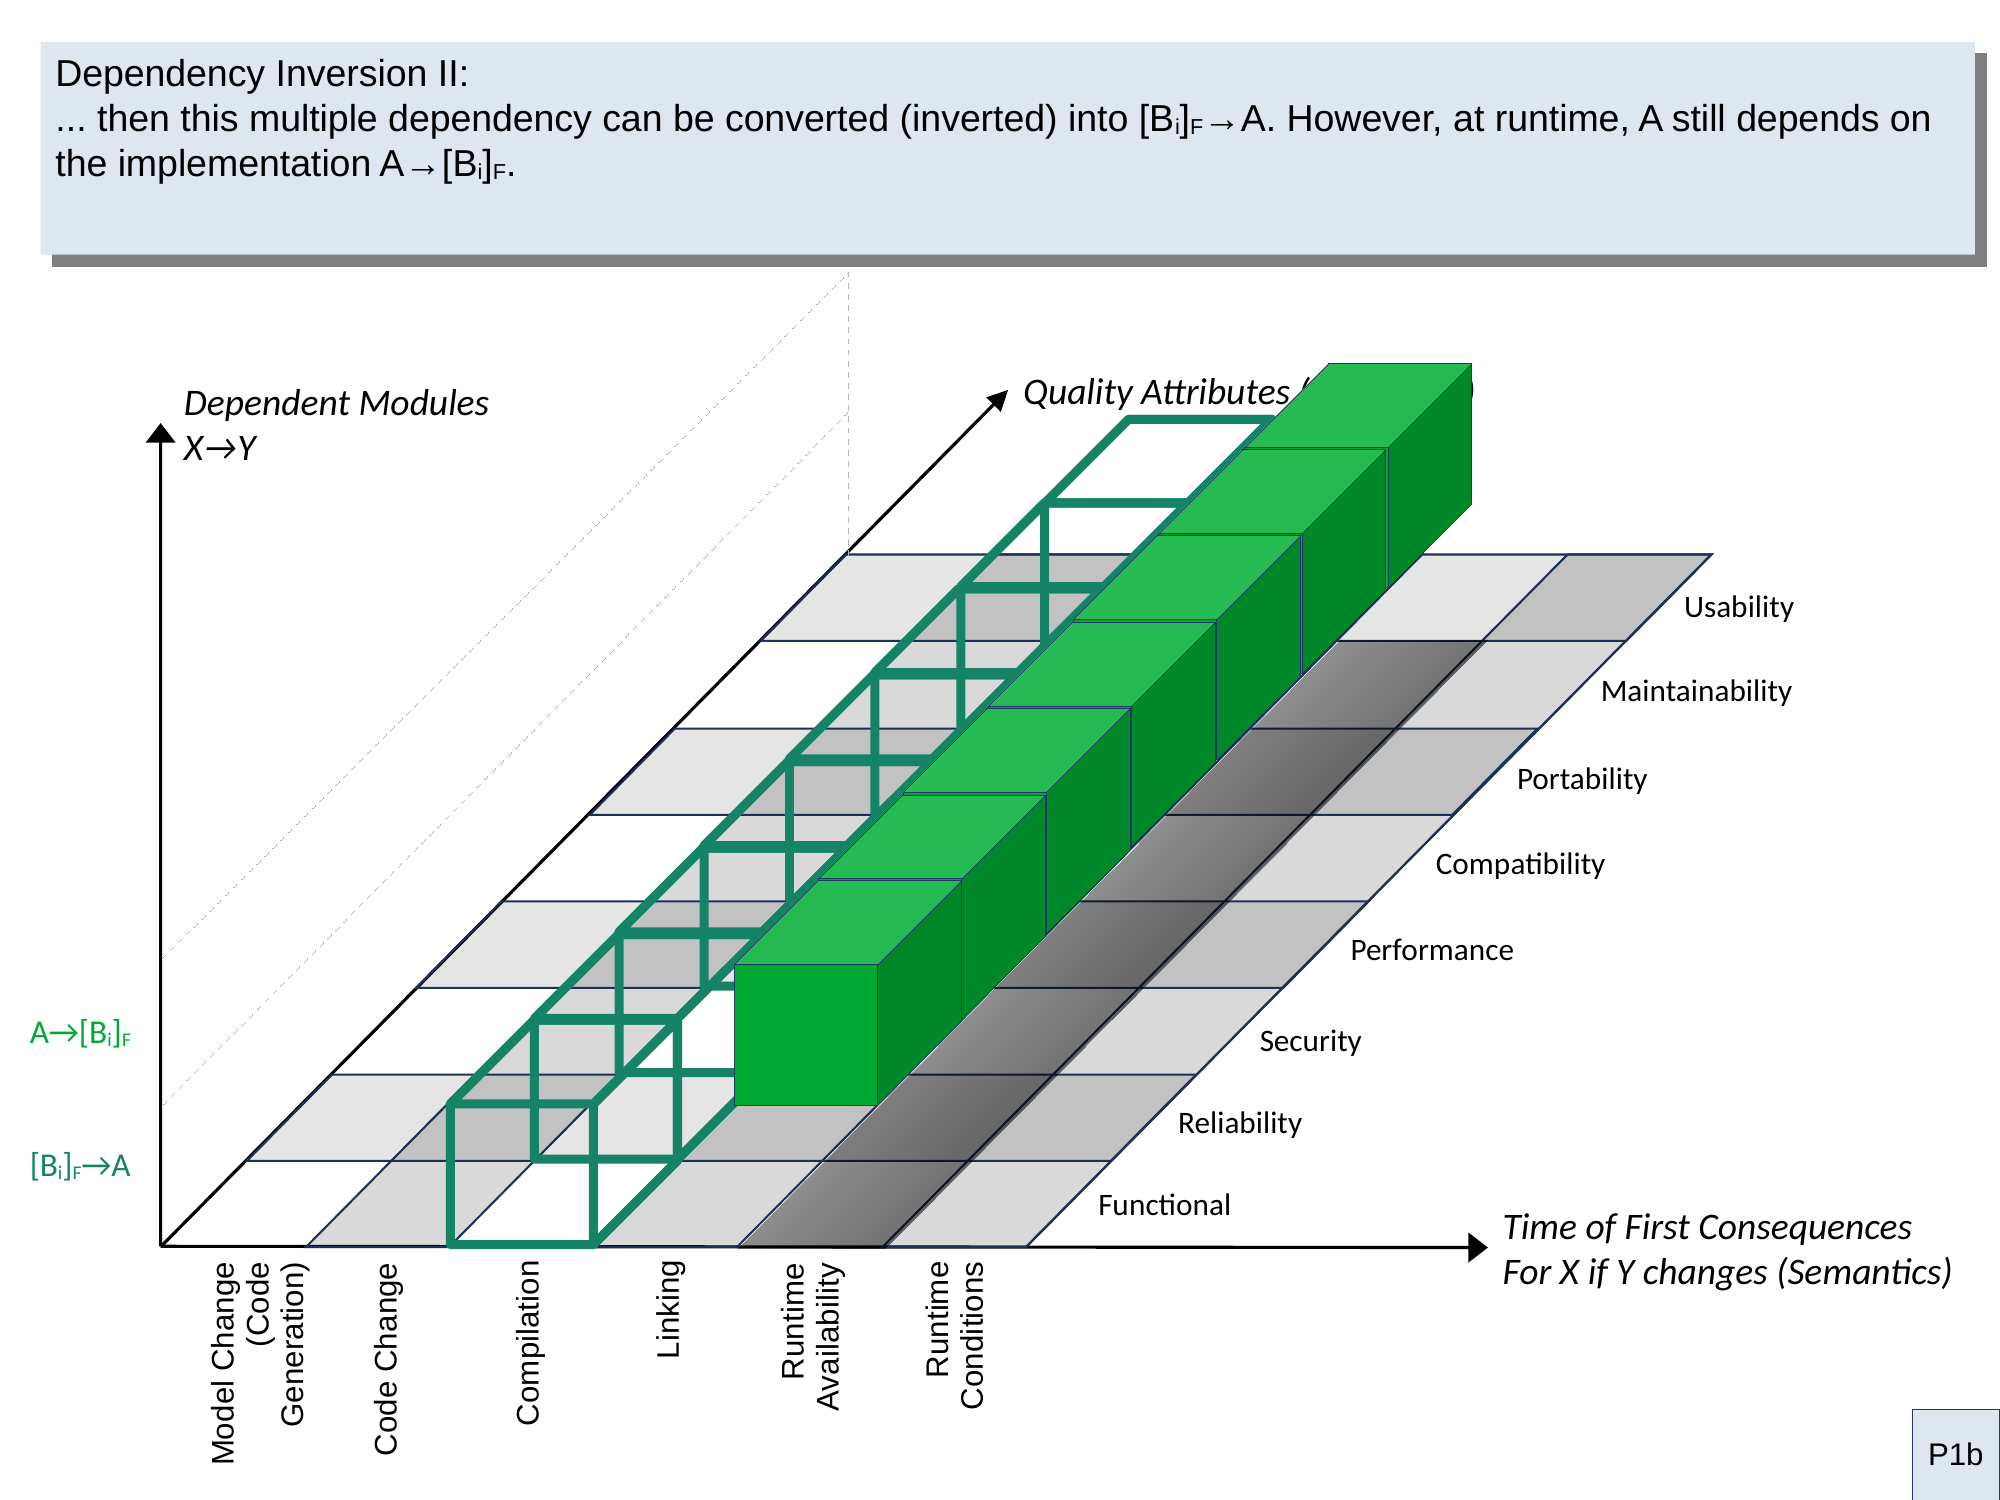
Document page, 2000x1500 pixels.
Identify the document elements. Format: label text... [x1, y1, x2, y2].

text_box [539, 1109, 588, 1154]
text_box [598, 1078, 672, 1154]
text_box [1050, 594, 1089, 633]
text_box P1b [1912, 1409, 2000, 1500]
text_box [463, 1033, 529, 1099]
text_box [416, 901, 642, 988]
text_box [717, 773, 785, 841]
text_box Security [1245, 1012, 1428, 1065]
text_box [887, 599, 956, 668]
text_box Dependent Modules X→Y [160, 325, 505, 521]
text_box [548, 947, 614, 1013]
text_box Portability [1502, 751, 1728, 804]
text_box Usability [1669, 578, 1820, 631]
text_box [966, 594, 1040, 668]
text_box Reliability [1163, 1094, 1359, 1147]
text_box [246, 1074, 472, 1247]
text_box [760, 554, 986, 641]
text_box Model Change (Code Generation) [198, 1246, 318, 1484]
text_box [802, 686, 870, 754]
text_box [880, 767, 918, 805]
text_box A→[Bi]F [Bi]F→A [0, 645, 161, 1253]
text_box [973, 554, 1040, 582]
text_box [709, 940, 748, 979]
text_box Maintainability [1585, 663, 1813, 716]
text_box Performance [1328, 921, 1640, 975]
text_box [632, 860, 699, 927]
text_box Dependency Inversion II: ... then this multiple dependency can be converted (inverted) into [Bi]F→A. However, at runtime, A still depends on the implementation A→[Bi]F. [40, 42, 1975, 255]
text_box [966, 680, 1004, 718]
text_box [794, 767, 870, 841]
text_box [455, 1109, 533, 1240]
text_box [880, 680, 956, 754]
text_box [794, 853, 833, 892]
text_box [539, 1025, 615, 1099]
text_box Time of First Consequences For X if Y changes (Semantics) [1487, 1195, 1969, 1300]
text_box Runtime Availability [768, 1249, 863, 1455]
text_box Compatibility [1420, 835, 1694, 889]
text_box Code Change [361, 1247, 422, 1480]
text_box [1050, 554, 1129, 582]
text_box Runtime Conditions [912, 1246, 1007, 1480]
text_box [624, 940, 700, 1013]
text_box Linking [643, 1247, 704, 1480]
text_box Quality Attributes (Properties) [1008, 359, 1491, 420]
text_box [624, 1025, 665, 1066]
text_box Compilation [503, 1250, 560, 1480]
text_box [709, 853, 785, 927]
text_box [589, 728, 813, 815]
text_box [599, 363, 1709, 1249]
text_box Functional [1083, 1177, 1301, 1230]
